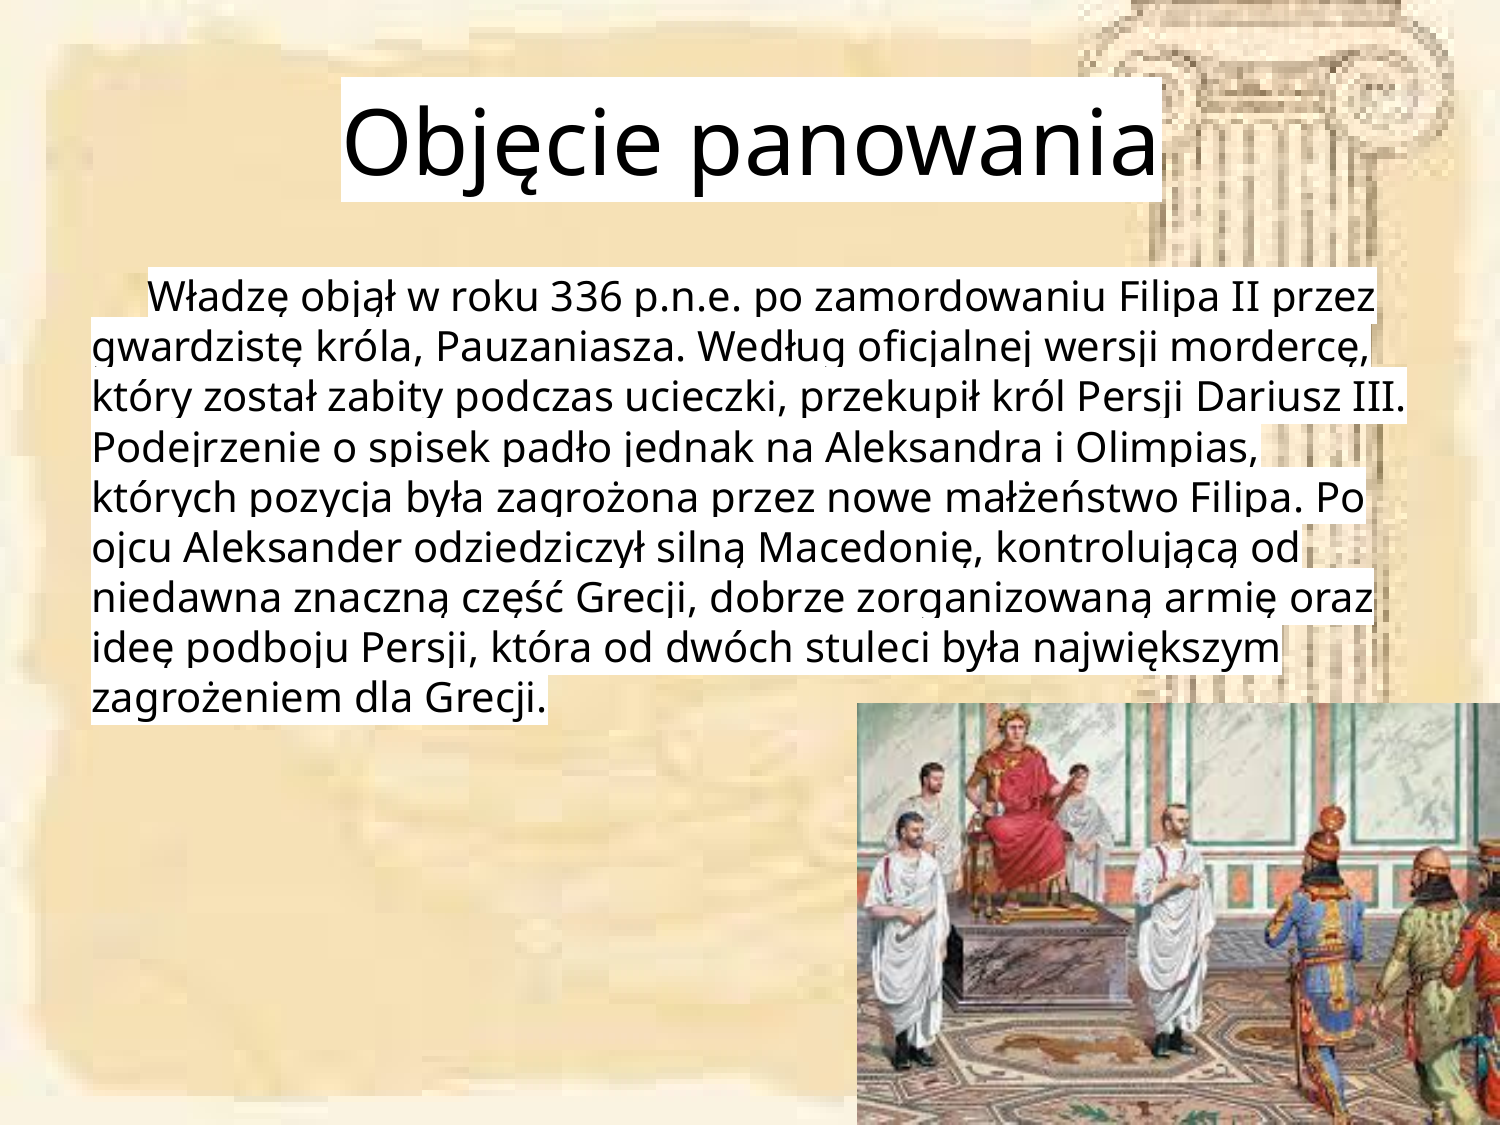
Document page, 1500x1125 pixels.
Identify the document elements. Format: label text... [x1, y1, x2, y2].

picture [0, 0, 1500, 1125]
title Objęcie panowania [76, 45, 1427, 233]
list Władzę objął w roku 336 p.n.e. po zamordowaniu Filipa II przez gwardzistę króla, Pauzaniasza. Według oficjalnej wersji mordercę, który został zabity podczas ucieczki, przekupił król Persji Dariusz III. Podejrzenie o spisek padło jednak na Aleksandra i Olimpias, których pozycja była zagrożona przez nowe małżeństwo Filipa. Po ojcu Aleksander odziedziczył silną Macedonię, kontrolującą od niedawna znaczną część Grecji, dobrze zorganizowaną armię oraz ideę podboju Persji, która od dwóch stuleci była największym zagrożeniem dla Grecji. [76, 262, 1427, 1005]
